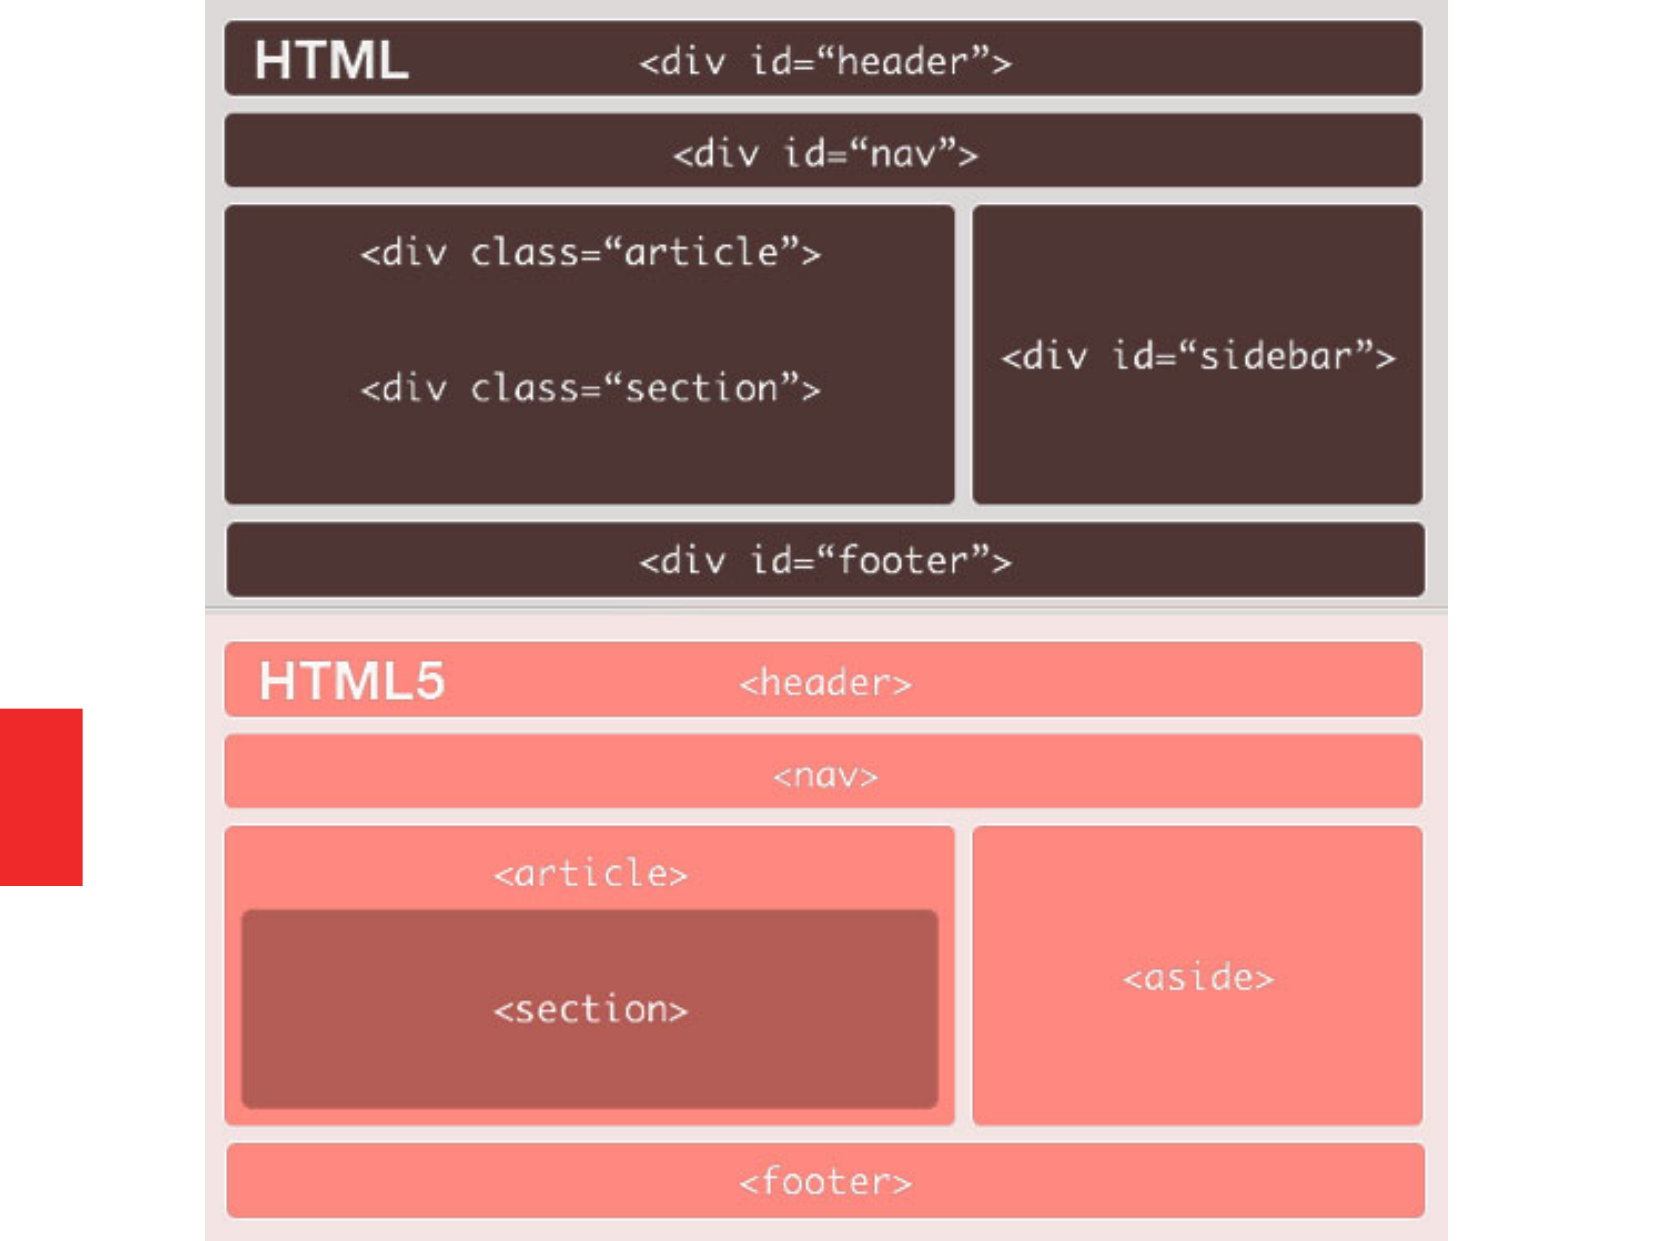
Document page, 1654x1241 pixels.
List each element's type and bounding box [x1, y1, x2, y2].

picture [205, 0, 1448, 1241]
